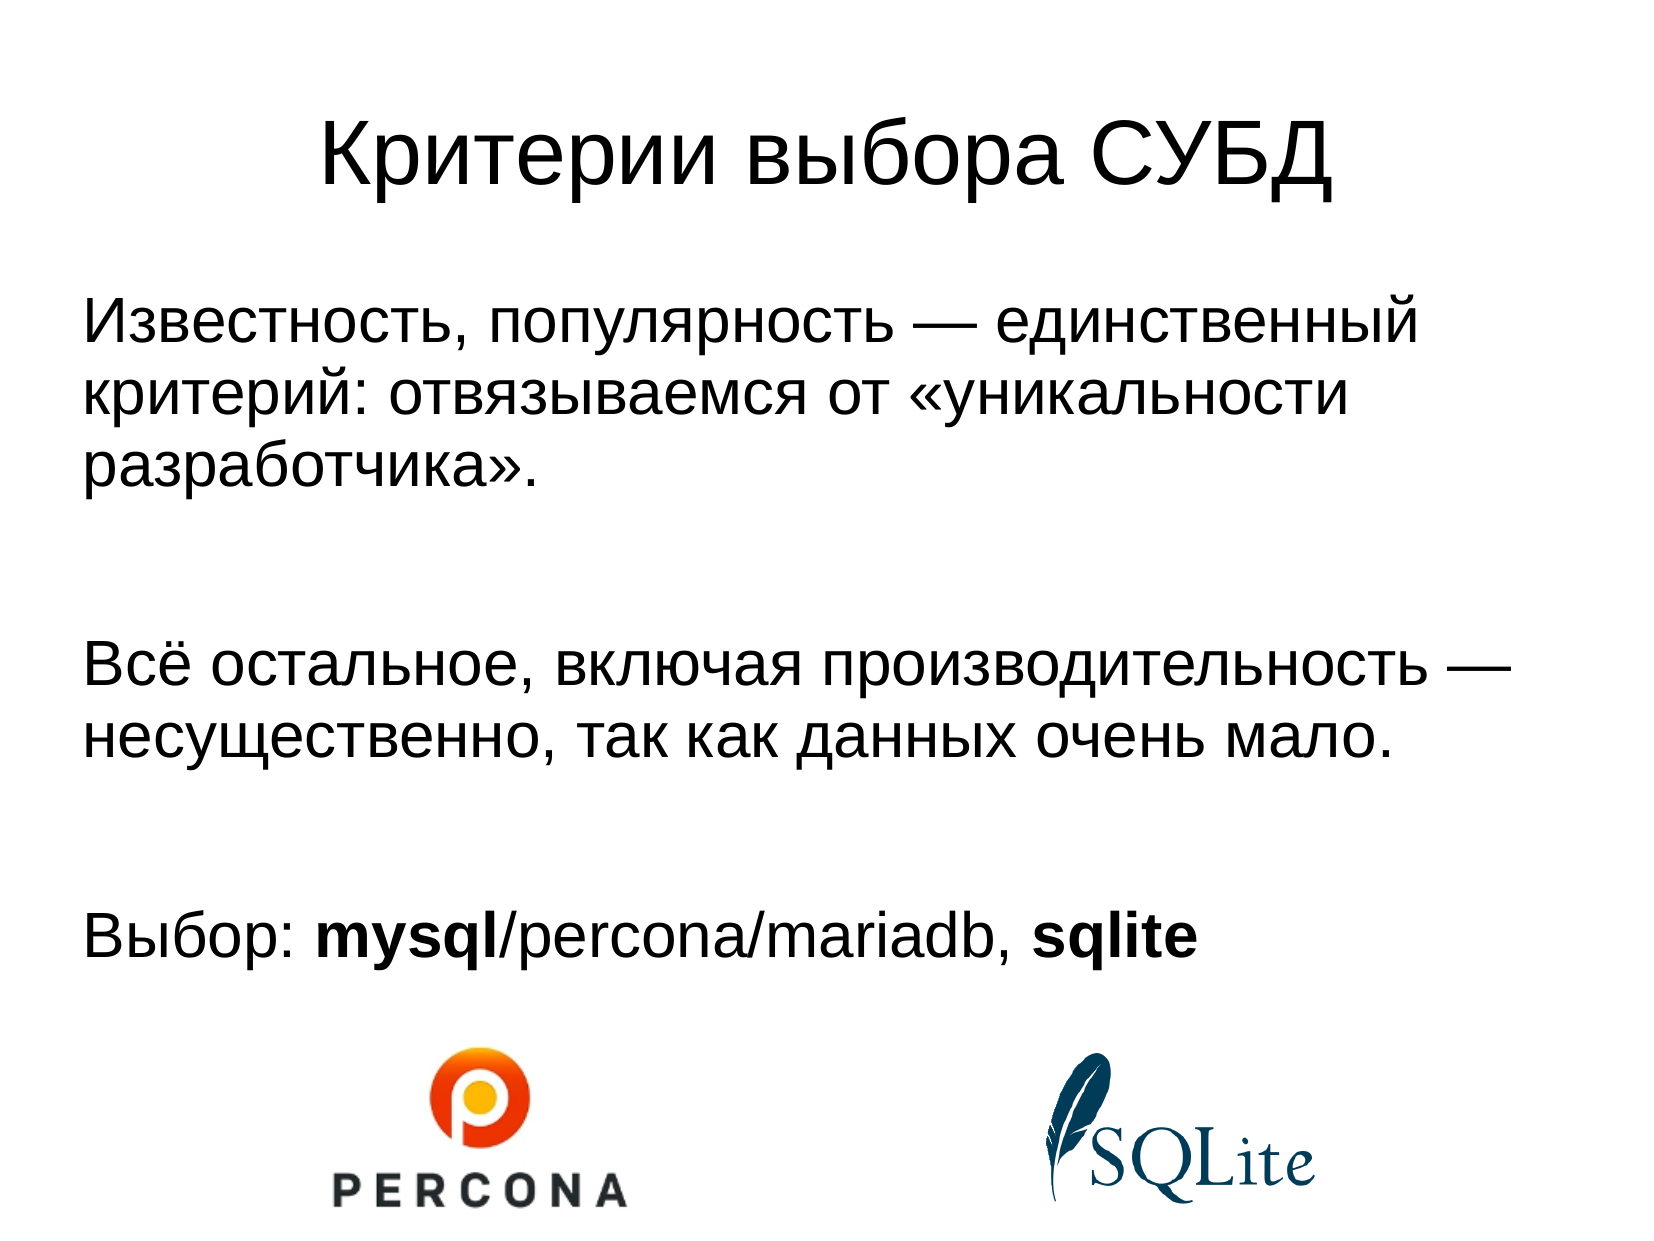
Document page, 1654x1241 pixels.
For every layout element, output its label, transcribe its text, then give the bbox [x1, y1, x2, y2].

list Известность, популярность — единственный критерий: отвязываемся от «уникальности разработчика». Всё остальное, включая производительность — несущественно, так как данных очень мало. Выбор: mysql/percona/mariadb, sqlite [82, 285, 1571, 976]
picture [1035, 1049, 1320, 1209]
title Критерии выбора СУБД [82, 49, 1571, 257]
picture [330, 1034, 635, 1215]
